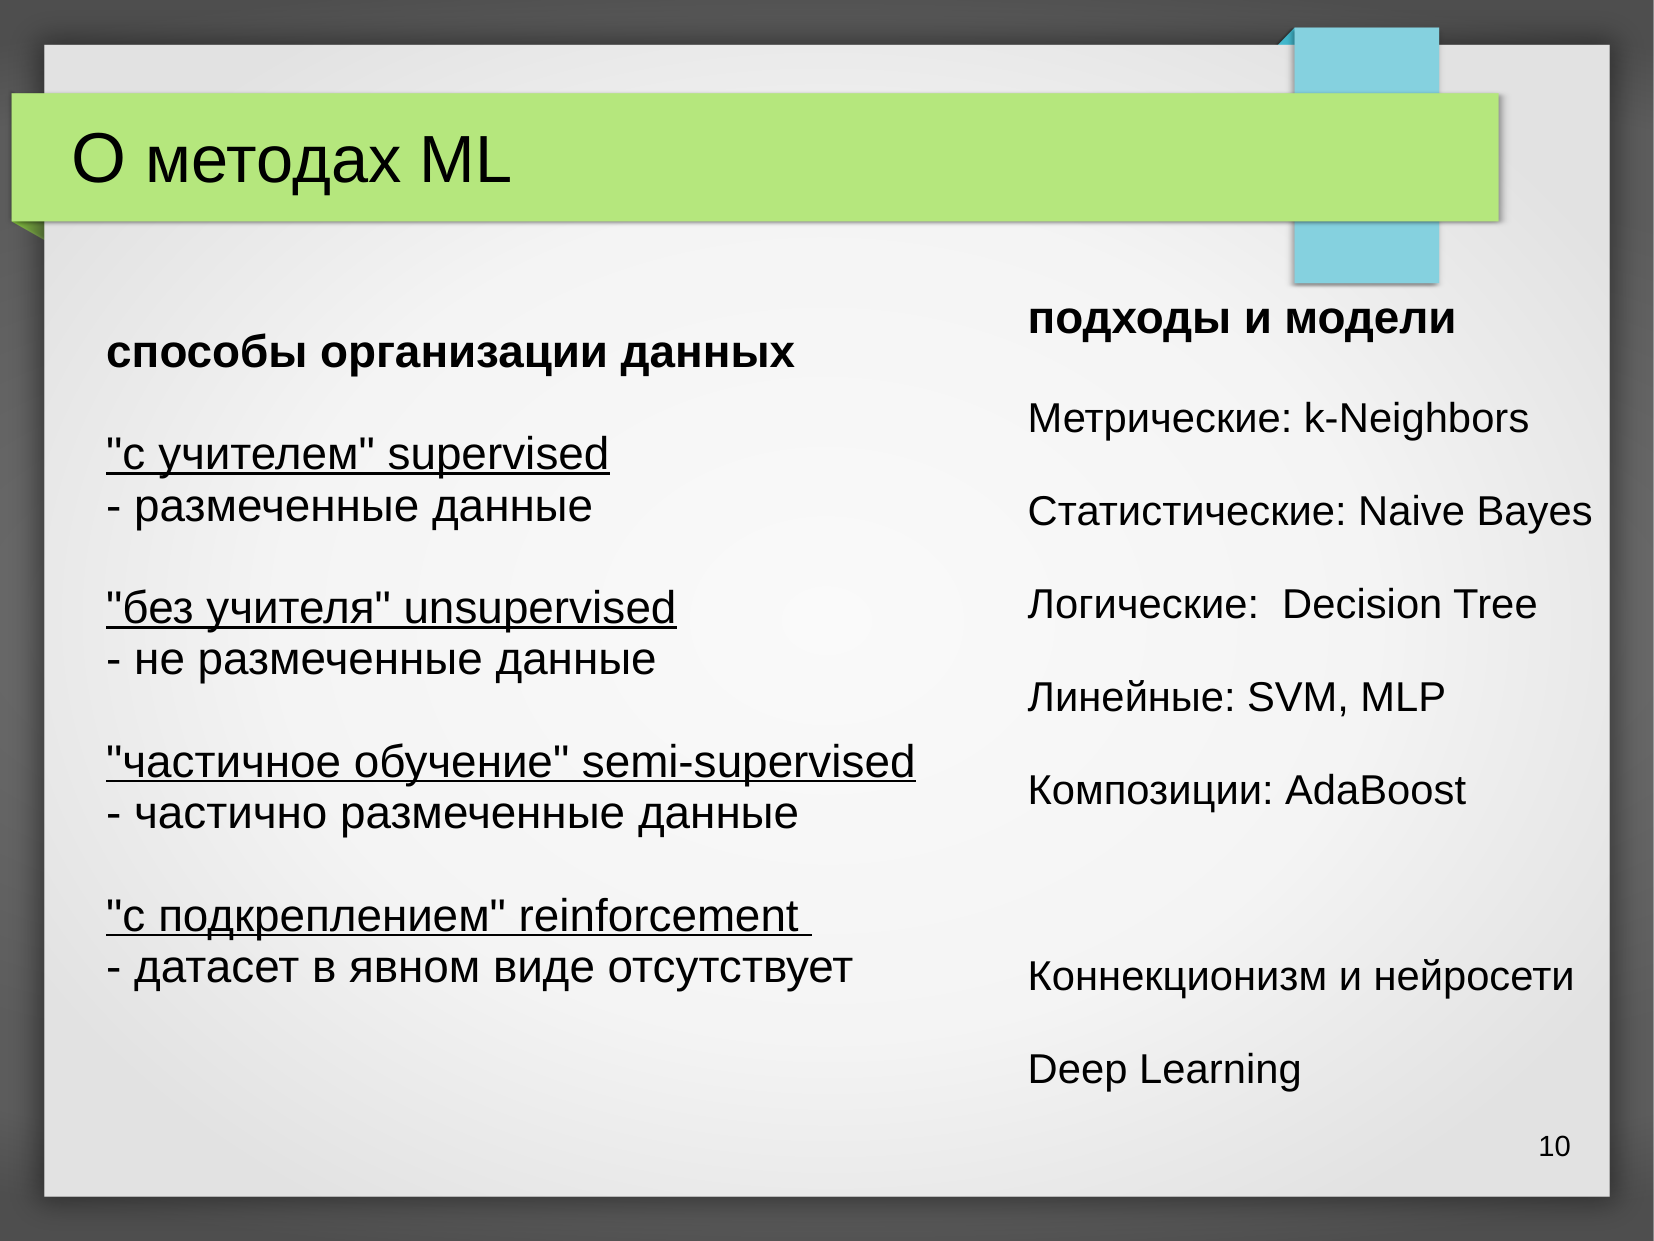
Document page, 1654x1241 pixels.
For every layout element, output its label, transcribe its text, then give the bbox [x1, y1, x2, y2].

picture [0, 0, 1654, 1241]
text_box способы организации данных "с учителем" supervised - размеченные данные "без учителя" unsupervised - не размеченные данные "частичное обучение" semi-supervised - частично размеченные данные "с подкреплением" reinforcement - датасет в явном виде отсутствует [59, 325, 957, 993]
title О методах ML [71, 118, 1205, 199]
subtitle подходы и модели Метрические: k-Neighbors Статистические: Naive Bayes Логические: Decision Tree Линейные: SVM, MLP Композиции: AdaBoost Коннекционизм и нейросети Deep Learning [980, 292, 1607, 1092]
